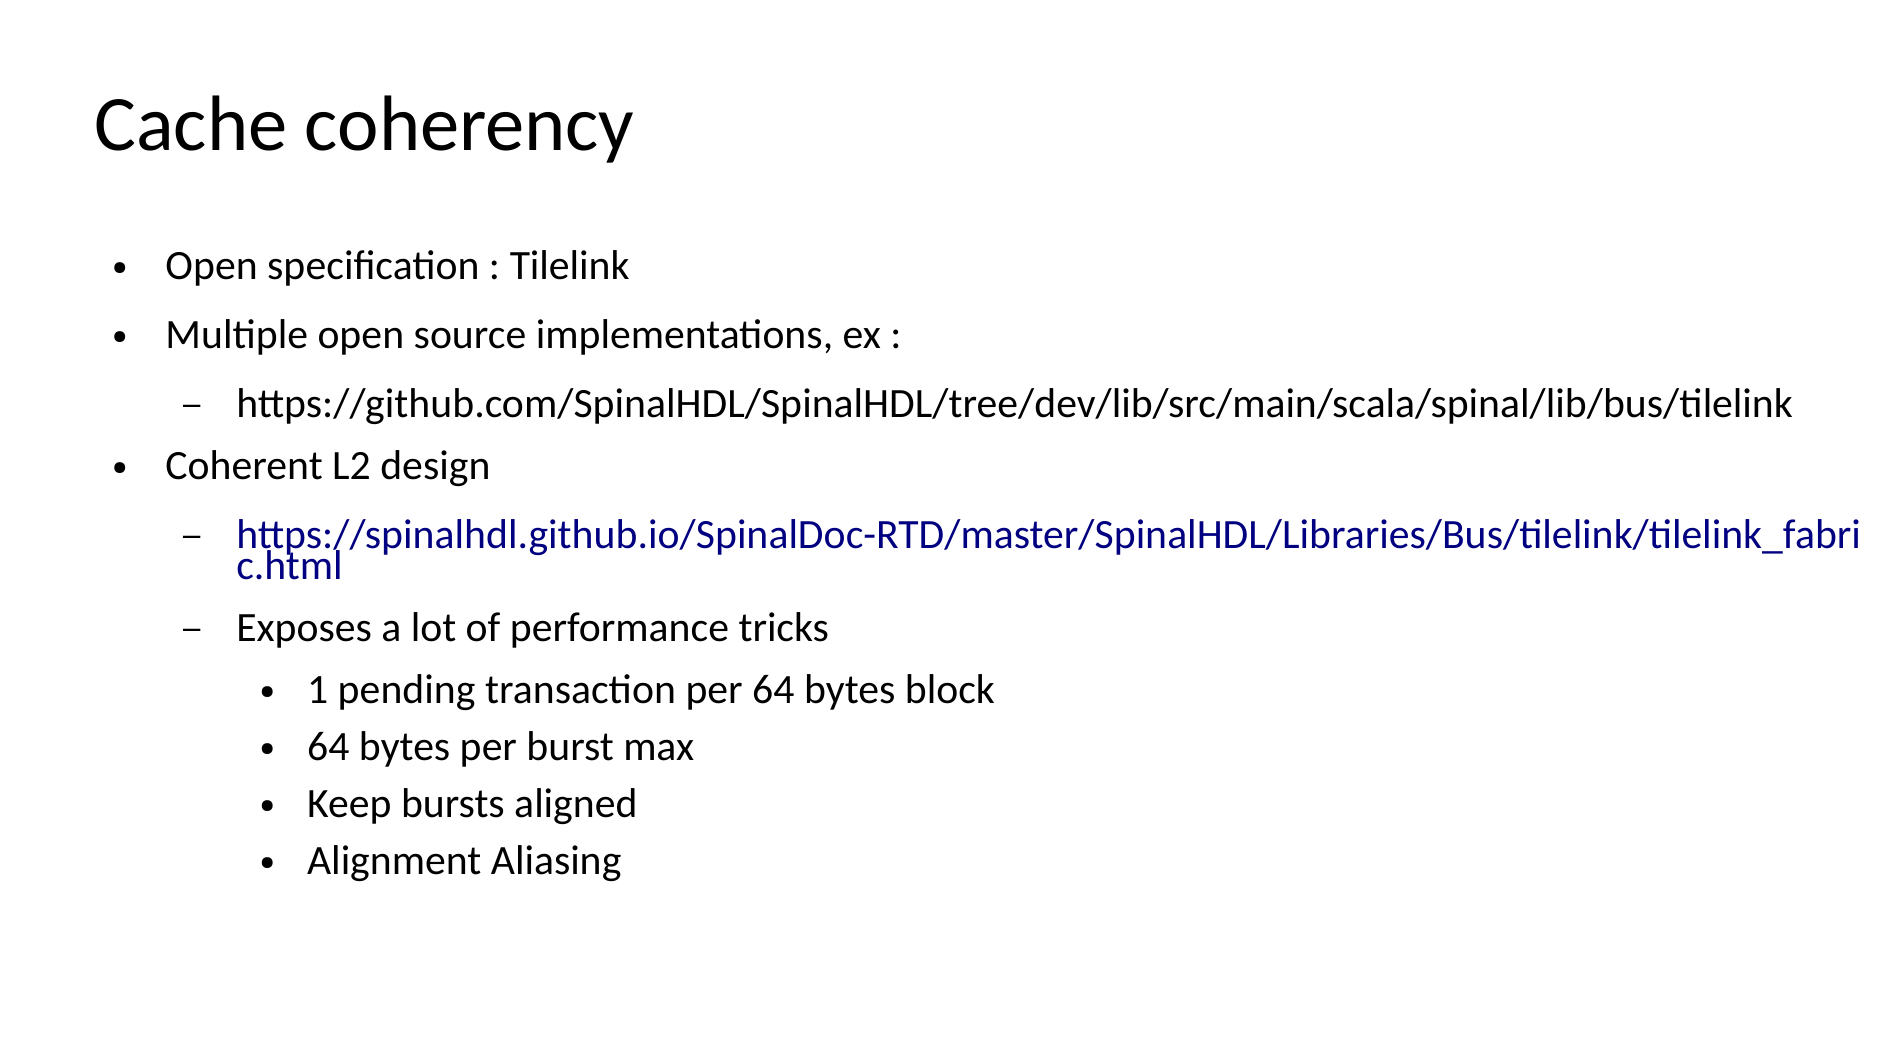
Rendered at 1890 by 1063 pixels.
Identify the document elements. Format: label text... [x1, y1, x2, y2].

title Cache coherency [94, 42, 1796, 220]
list Open specification : Tilelink Multiple open source implementations, ex : https://github.com/SpinalHDL/SpinalHDL/tree/dev/lib/src/main/scala/spinal/lib/bus/tilelink Coherent L2 design https://spinalhdl.github.io/SpinalDoc-RTD/master/SpinalHDL/Libraries/Bus/tilelink/tilelink_fabric.html Exposes a lot of performance tricks 1 pending transaction per 64 bytes block 64 bytes per burst max Keep bursts aligned Alignment Aliasing [94, 248, 1878, 970]
